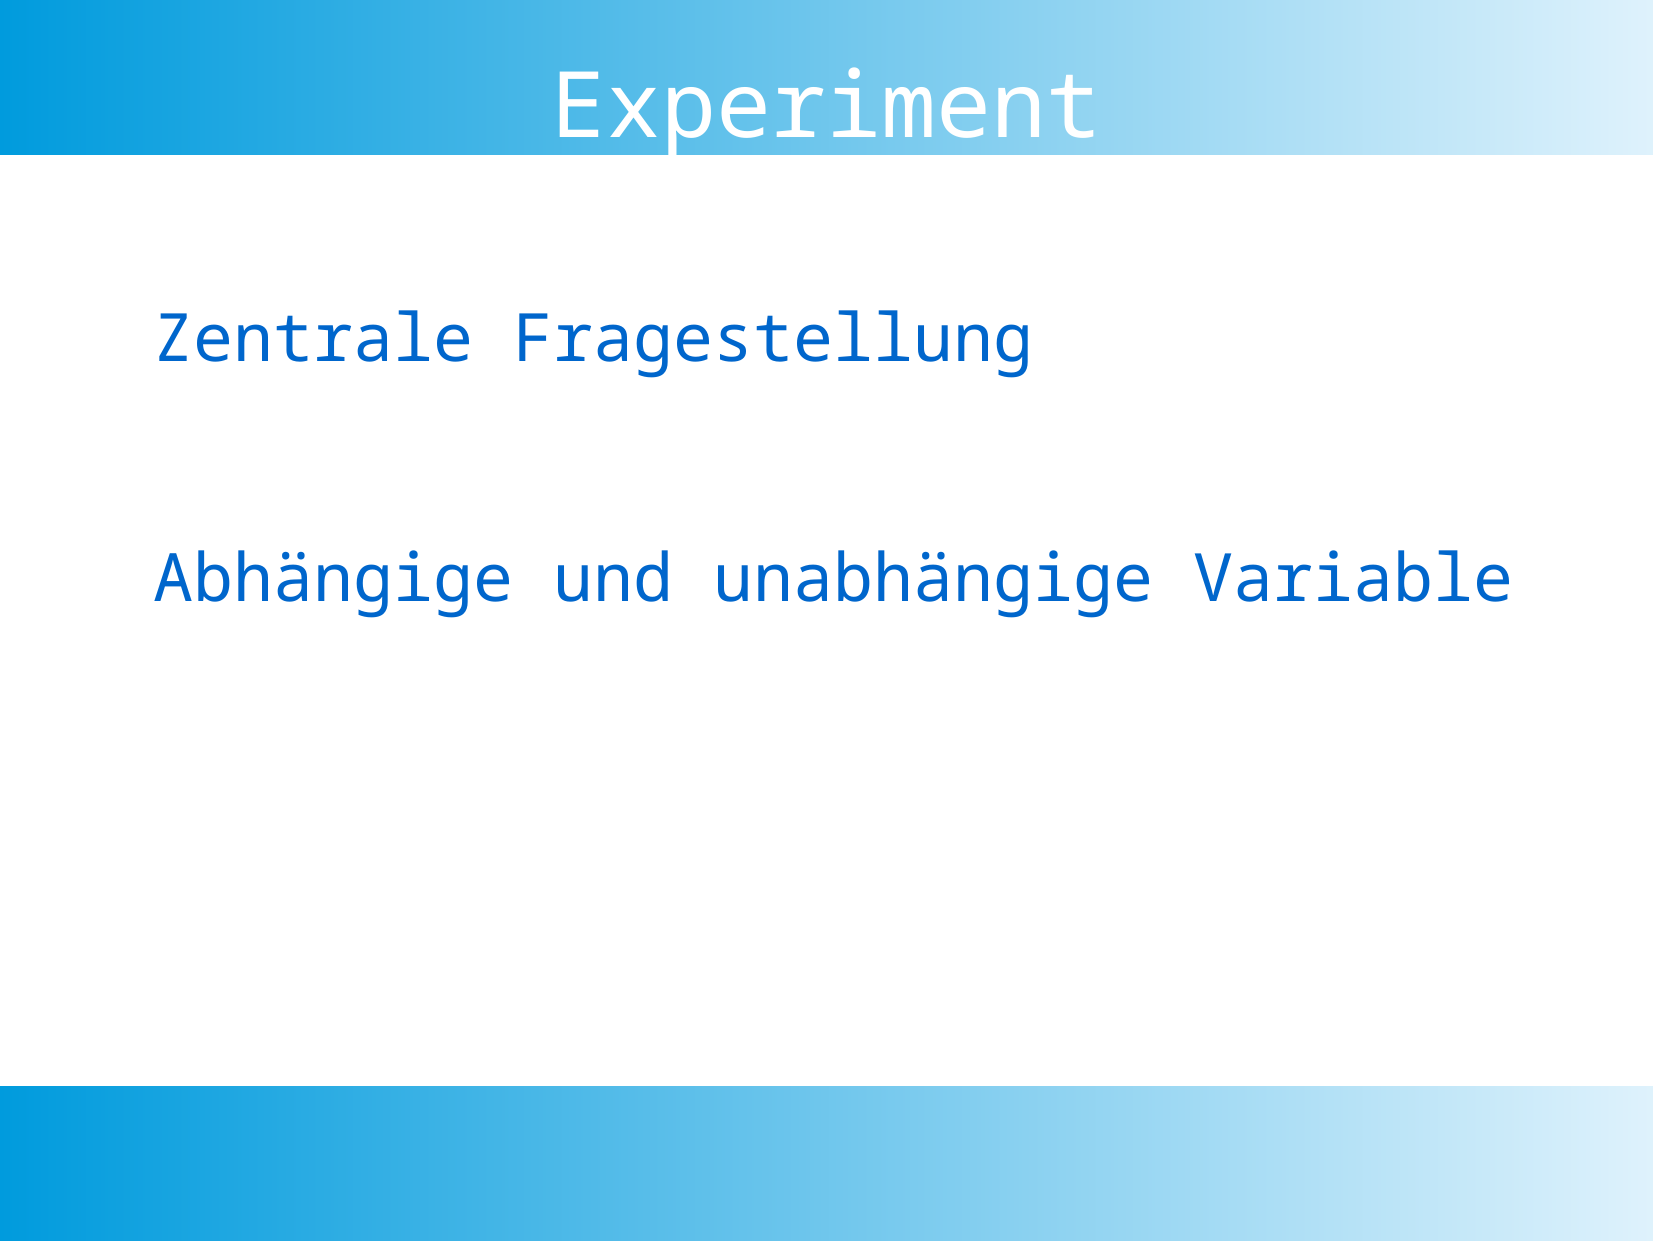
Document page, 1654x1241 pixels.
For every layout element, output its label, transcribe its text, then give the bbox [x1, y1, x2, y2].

list Zentrale Fragestellung Abhängige und unabhängige Variable [82, 290, 1571, 1010]
title Experiment [82, 40, 1571, 163]
